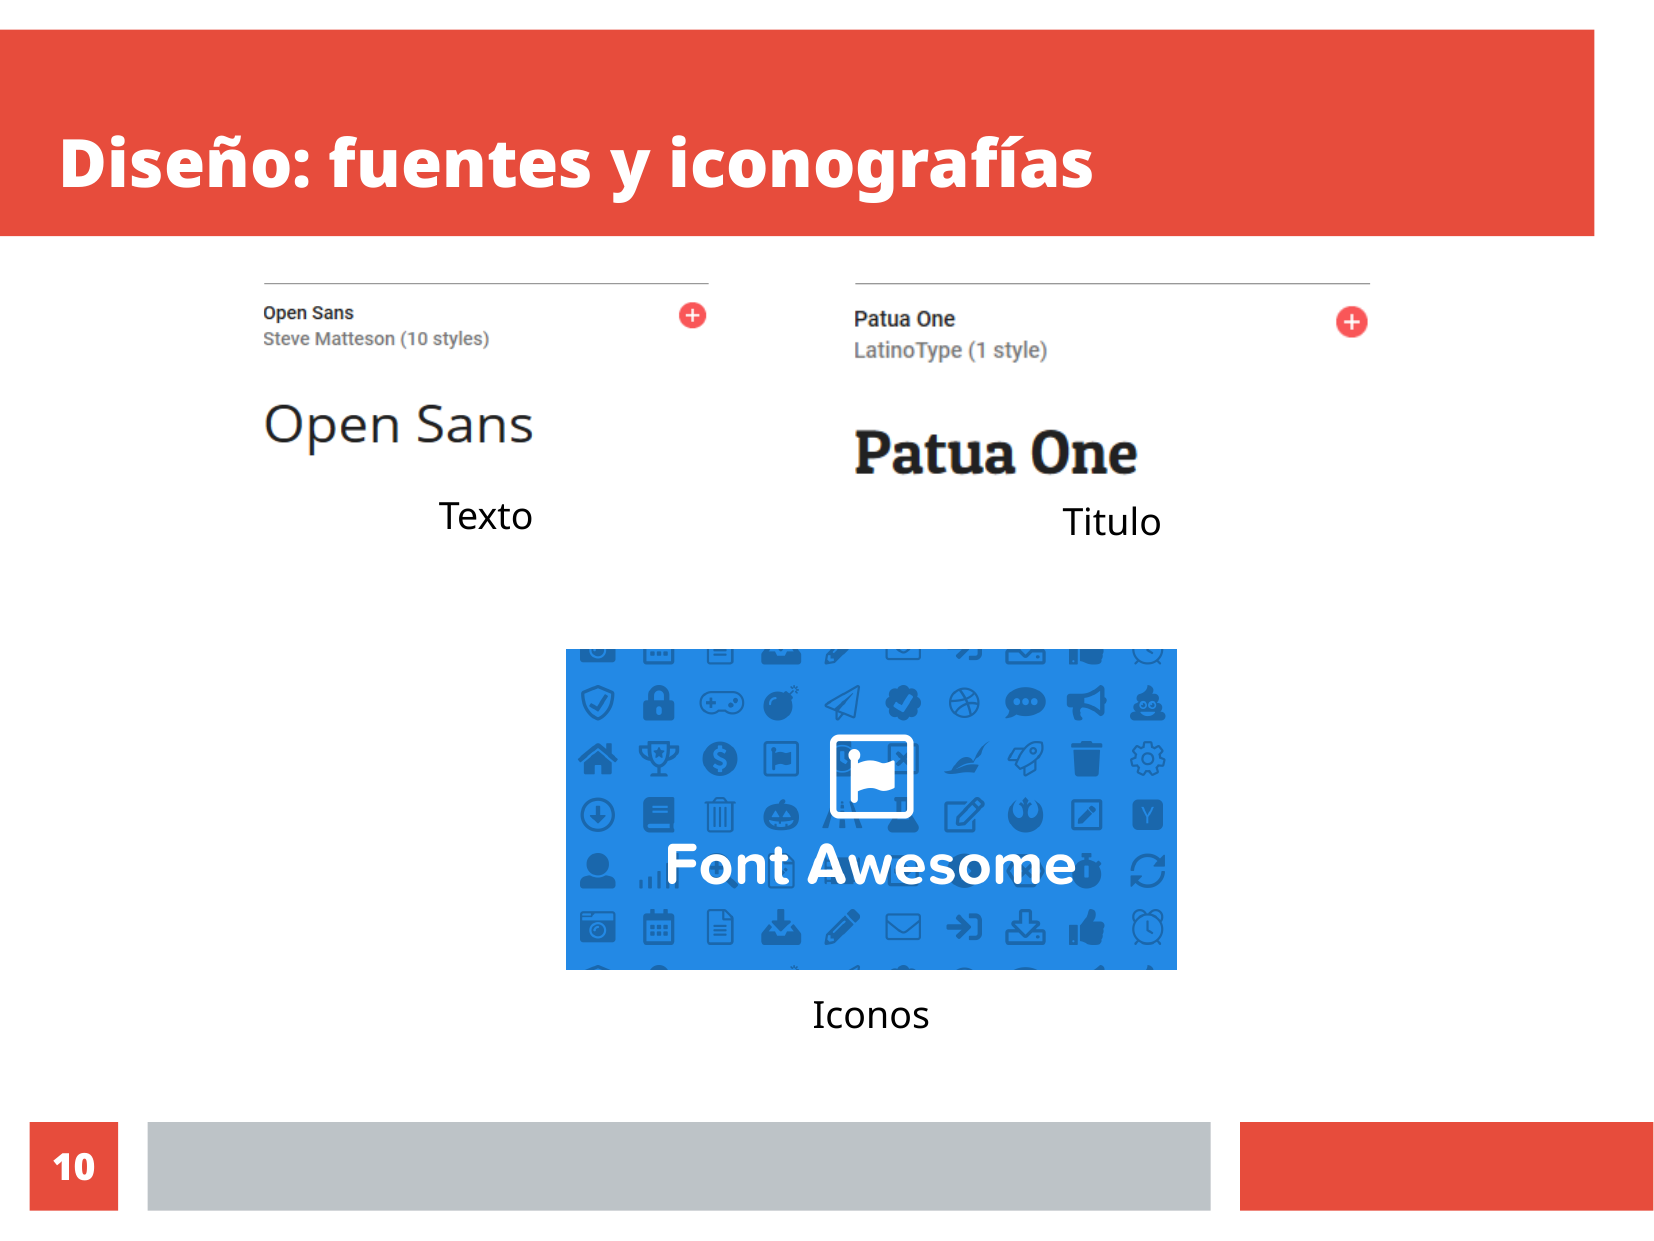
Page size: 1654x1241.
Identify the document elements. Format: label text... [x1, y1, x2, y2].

title Diseño: fuentes y iconografías [59, 59, 1595, 207]
picture [263, 283, 709, 508]
picture [566, 649, 1177, 970]
picture [854, 283, 1371, 556]
